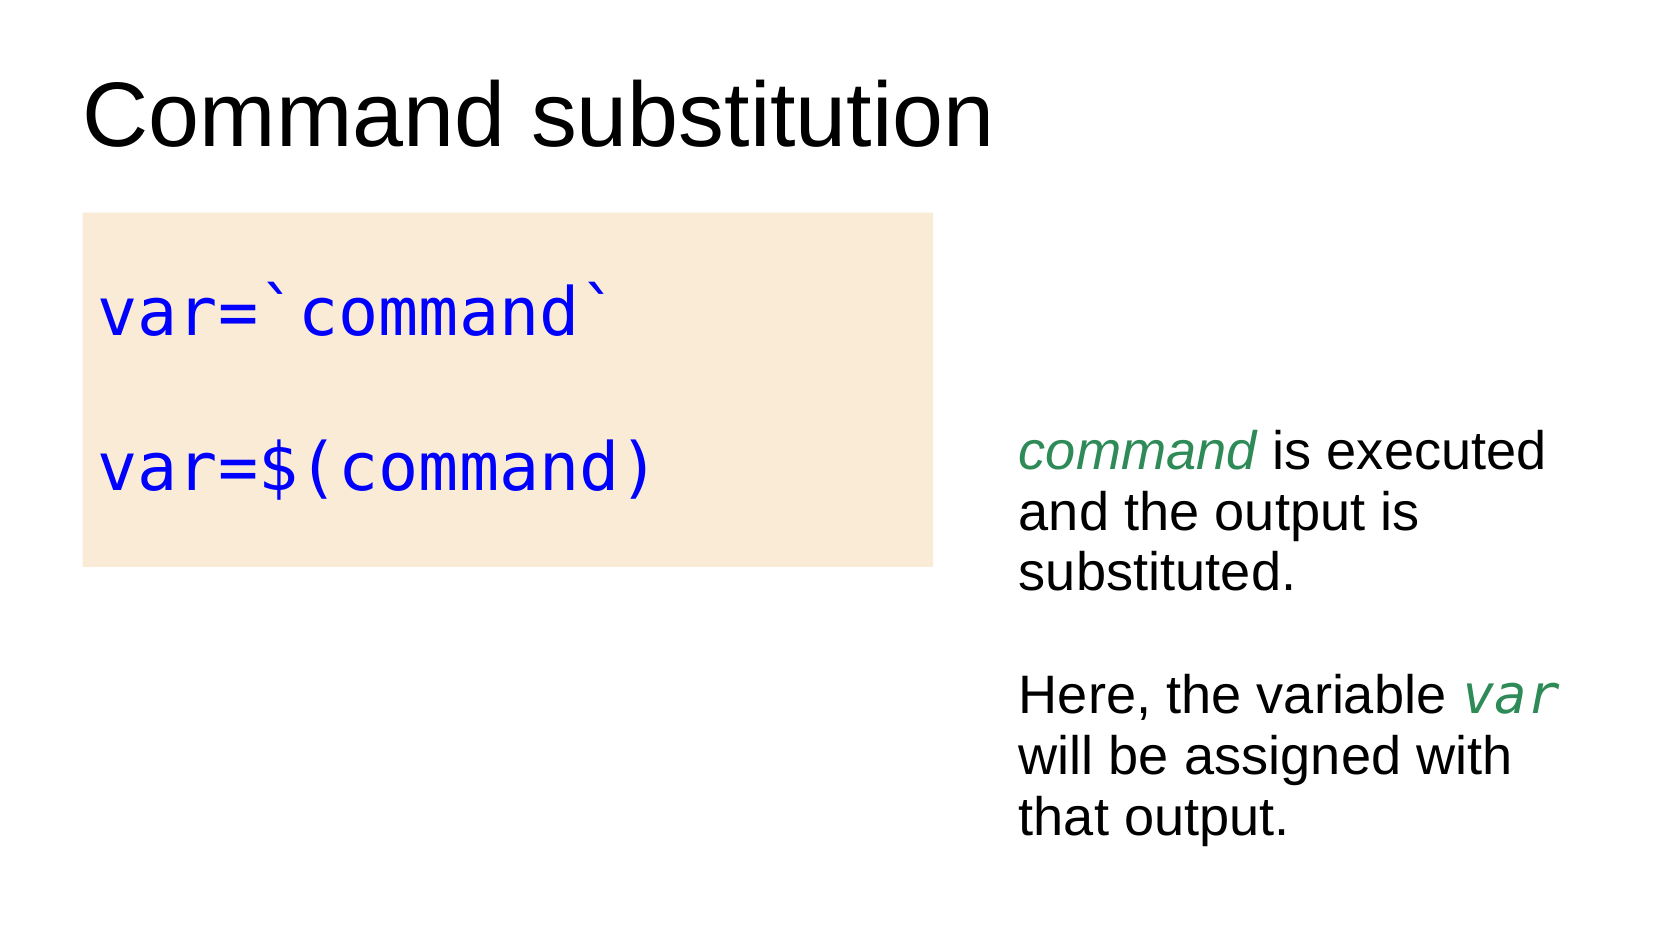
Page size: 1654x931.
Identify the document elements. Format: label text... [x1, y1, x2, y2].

text_box var=`command` var=$(command) [82, 212, 934, 567]
title Command substitution [82, 37, 1571, 193]
text_box command is executed and the output is substituted. Here, the variable var will be assigned with that output. [1003, 413, 1630, 855]
